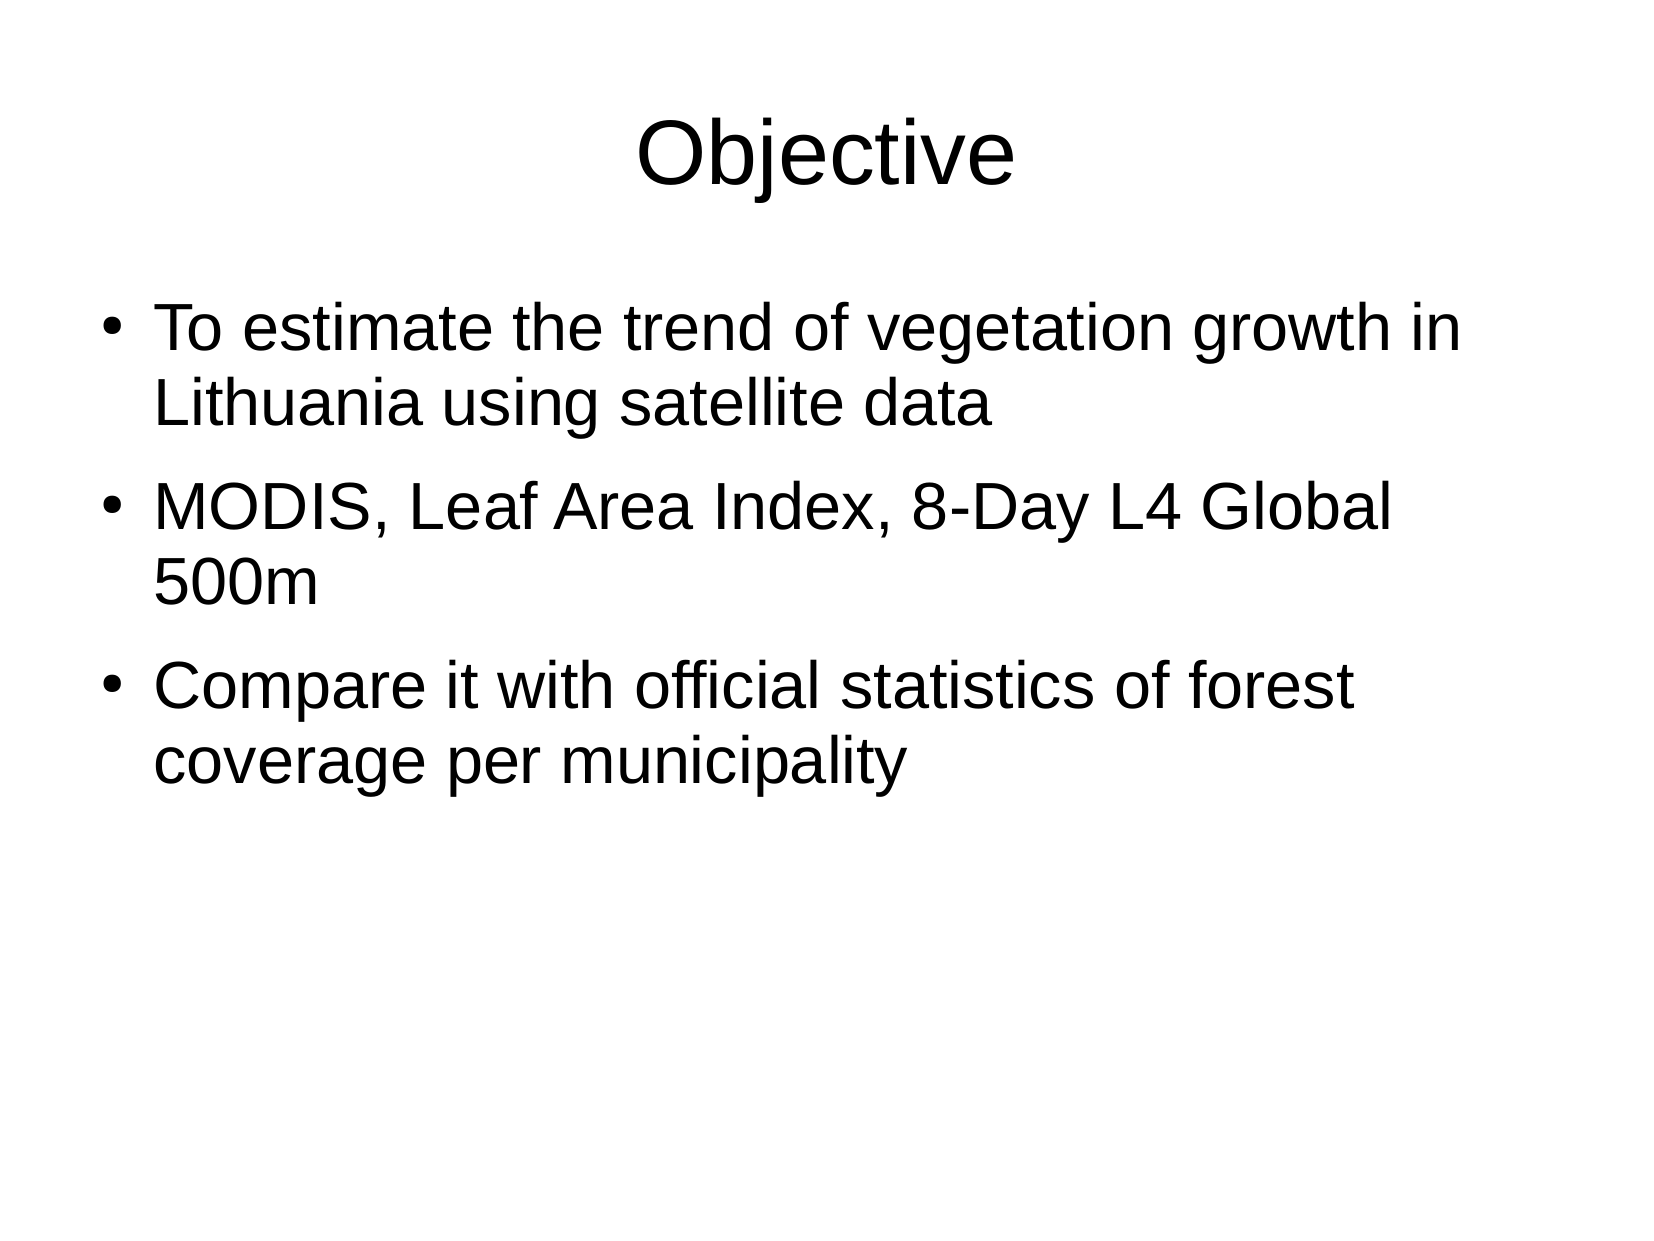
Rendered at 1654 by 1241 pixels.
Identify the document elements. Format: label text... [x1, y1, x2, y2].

list To estimate the trend of vegetation growth in Lithuania using satellite data MODIS, Leaf Area Index, 8-Day L4 Global 500m Compare it with official statistics of forest coverage per municipality [82, 290, 1571, 1010]
title Objective [82, 49, 1571, 257]
